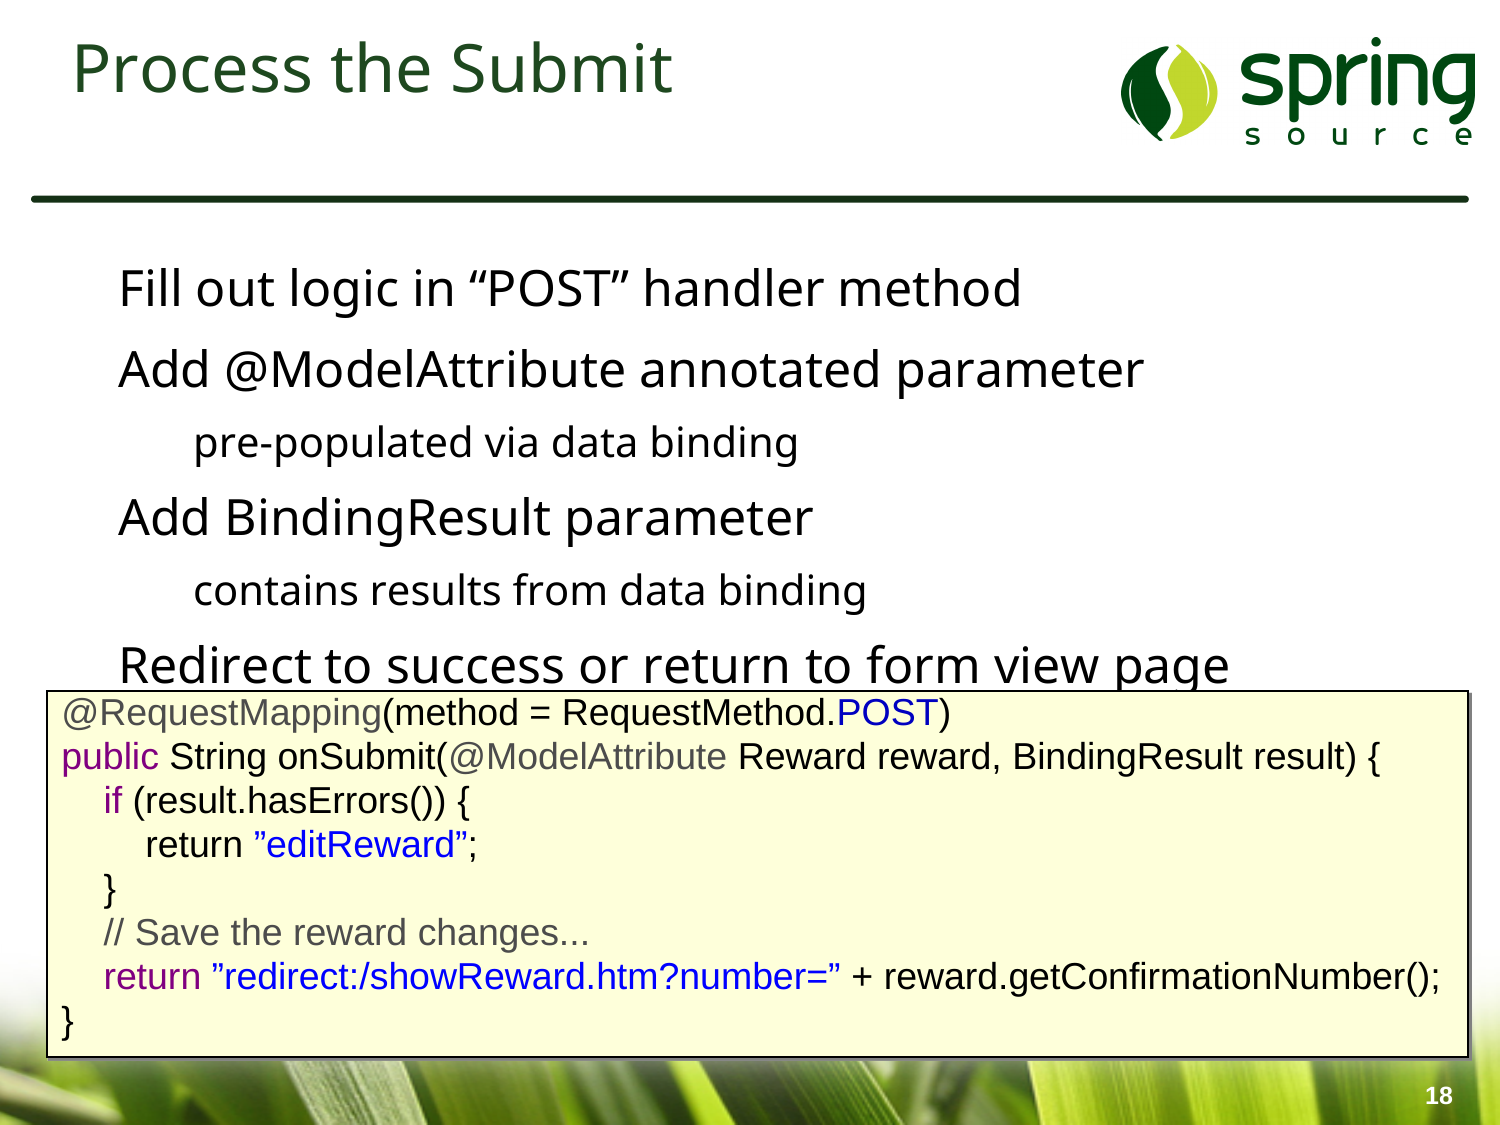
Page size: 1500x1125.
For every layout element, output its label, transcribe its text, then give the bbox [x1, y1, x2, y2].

list Fill out logic in “POST” handler method Add @ModelAttribute annotated parameter pre-populated via data binding Add BindingResult parameter contains results from data binding Redirect to success or return to form view page [103, 245, 1394, 691]
picture [0, 944, 1500, 1125]
text_box @RequestMapping(method = RequestMethod.POST) public String onSubmit(@ModelAttribute Reward reward, BindingResult result) { if (result.hasErrors()) { return ”editReward”; } // Save the reward changes... return ”redirect:/showReward.htm?number=” + reward.getConfirmationNumber(); } [46, 691, 1469, 1058]
title Process the Submit [56, 13, 1089, 176]
picture [1121, 37, 1475, 145]
